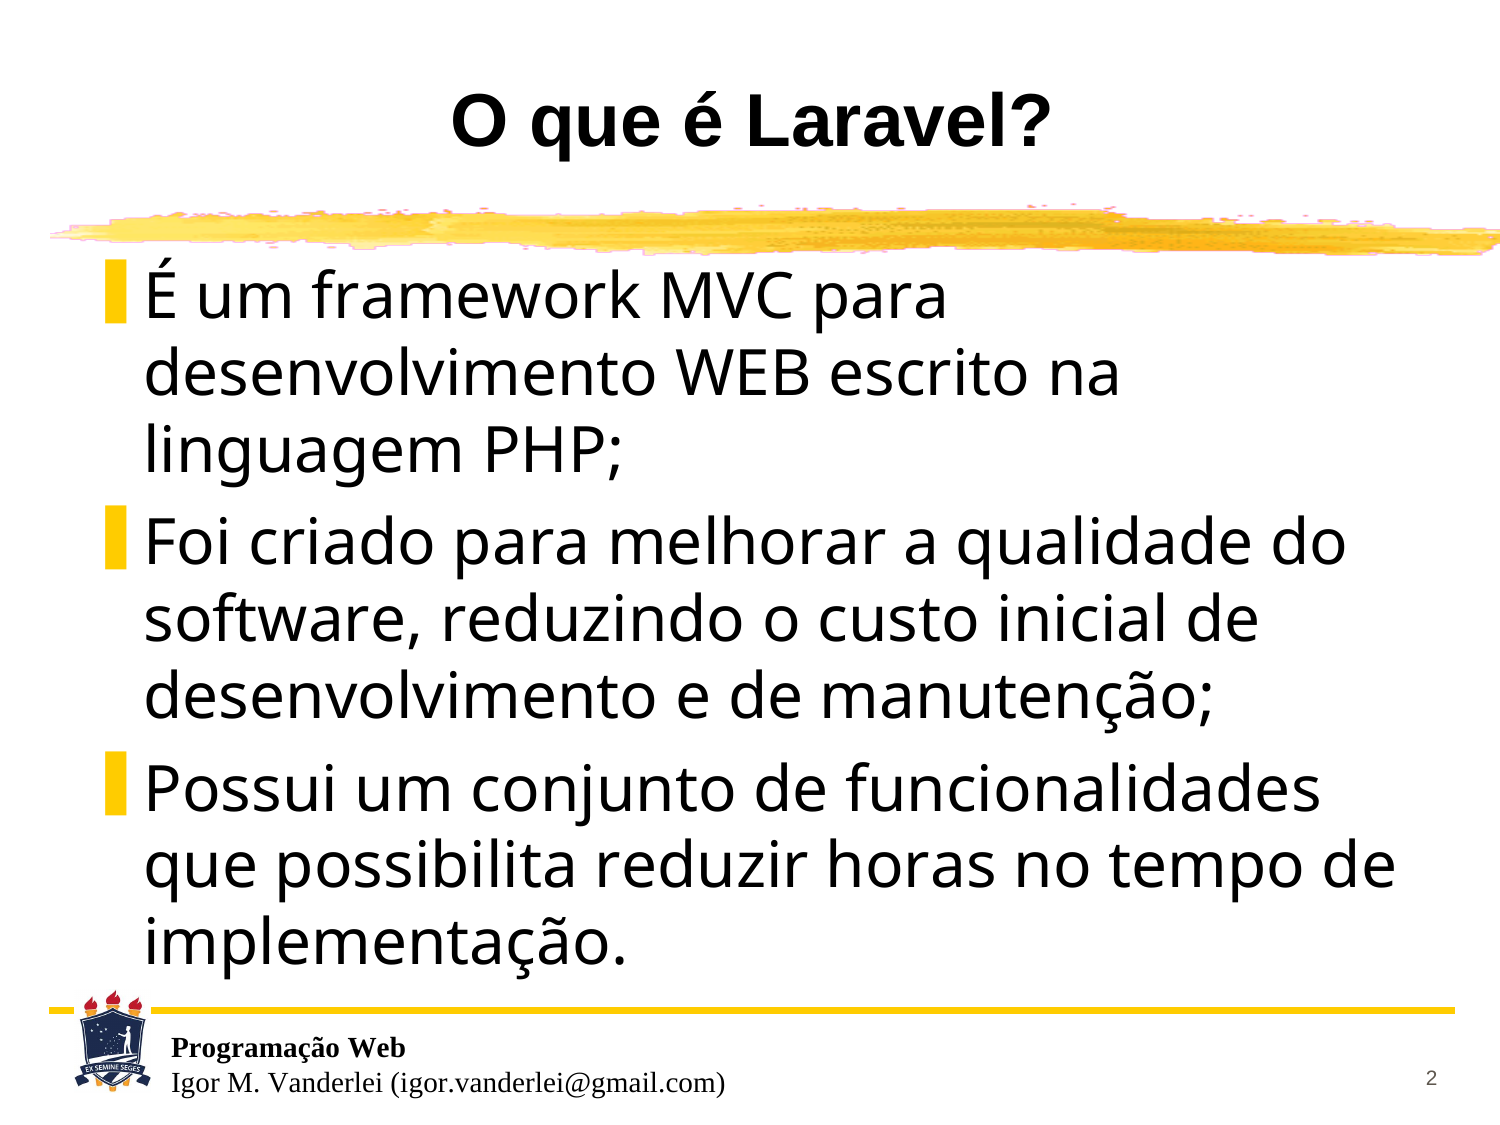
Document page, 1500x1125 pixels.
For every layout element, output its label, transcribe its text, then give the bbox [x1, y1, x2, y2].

picture [74, 990, 151, 1093]
picture [50, 198, 1500, 267]
text_box <number> [1139, 1021, 1453, 1097]
text_box O que é Laravel? [52, 58, 1453, 177]
list É um framework MVC para desenvolvimento WEB escrito na linguagem PHP; Foi criado para melhorar a qualidade do software, reduzindo o custo inicial de desenvolvimento e de manutenção; Possui um conjunto de funcionalidades que possibilita reduzir horas no tempo de implementação. [74, 246, 1417, 990]
